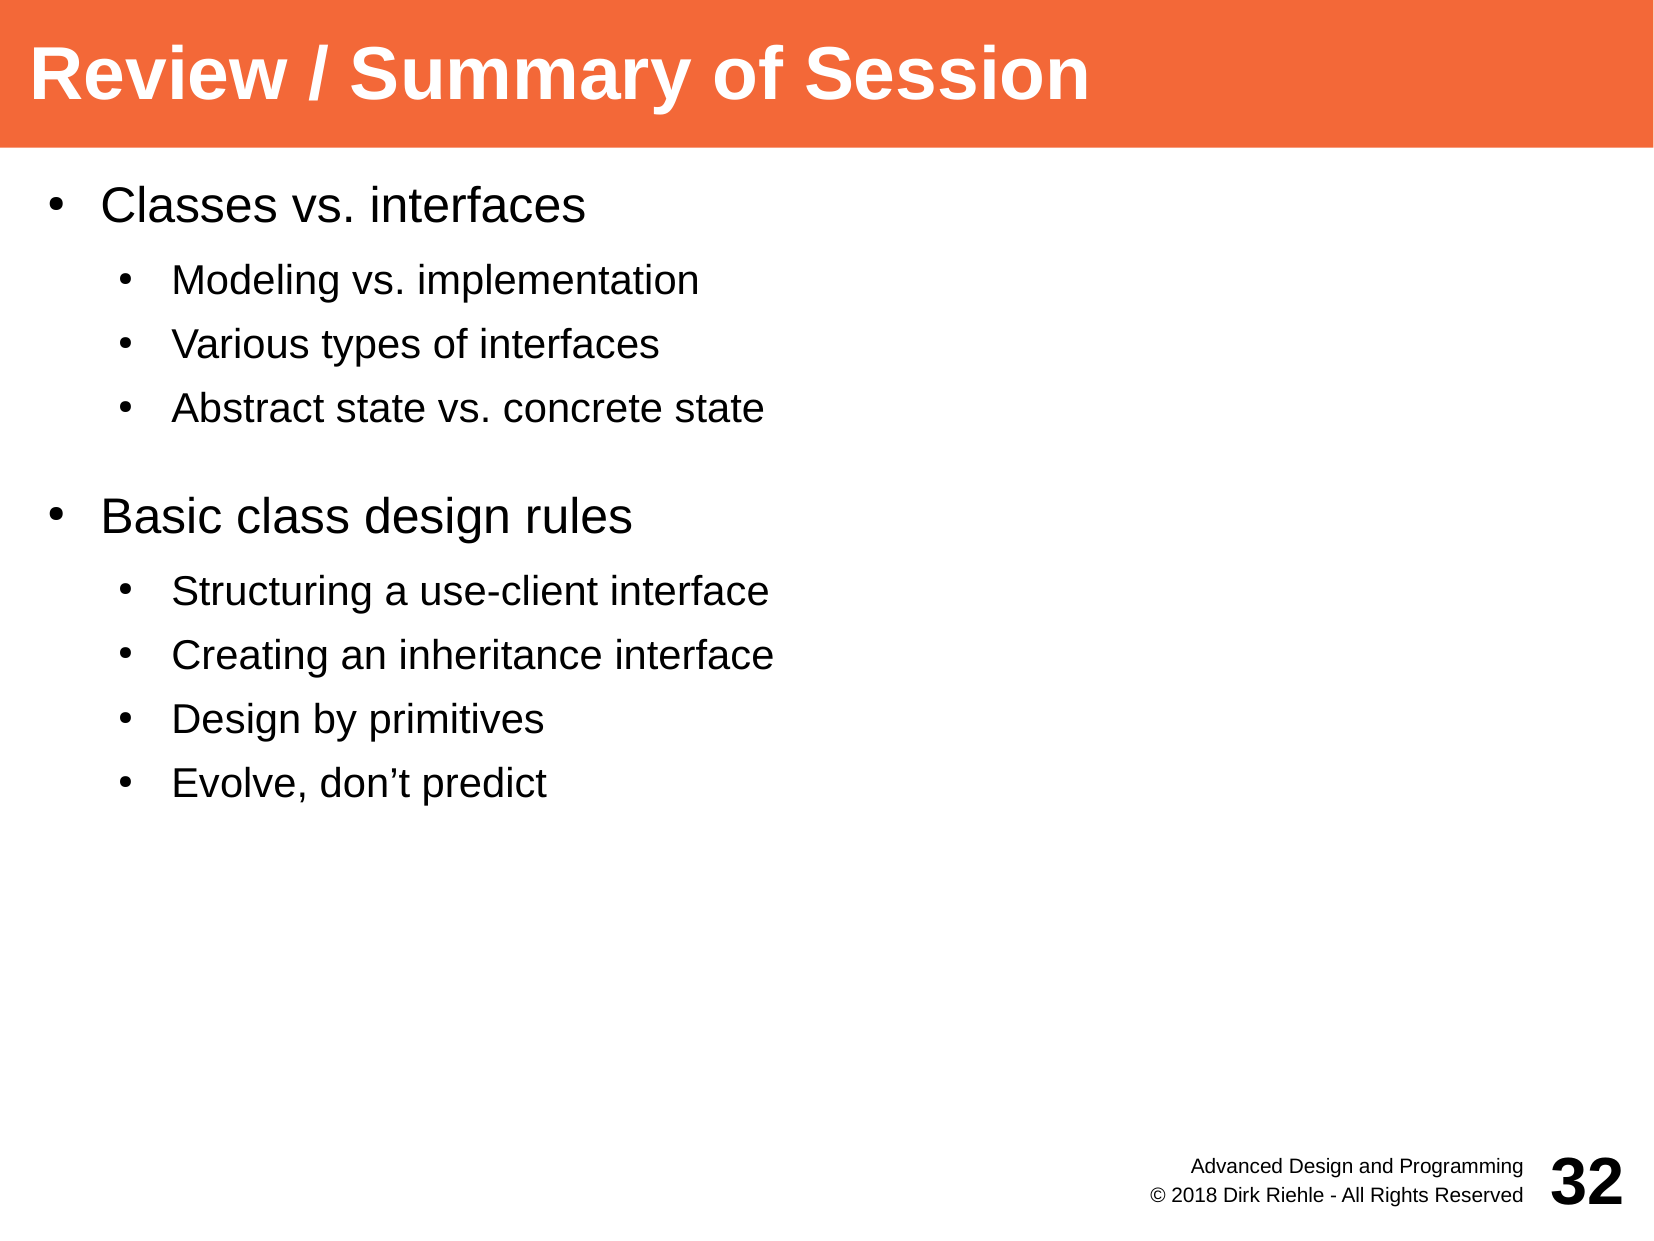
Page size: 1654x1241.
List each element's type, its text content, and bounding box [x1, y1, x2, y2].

title Review / Summary of Session [0, 0, 1654, 148]
list Classes vs. interfaces Modeling vs. implementation Various types of interfaces Abstract state vs. concrete state Basic class design rules Structuring a use-client interface Creating an inheritance interface Design by primitives Evolve, don’t predict [29, 177, 1625, 1063]
